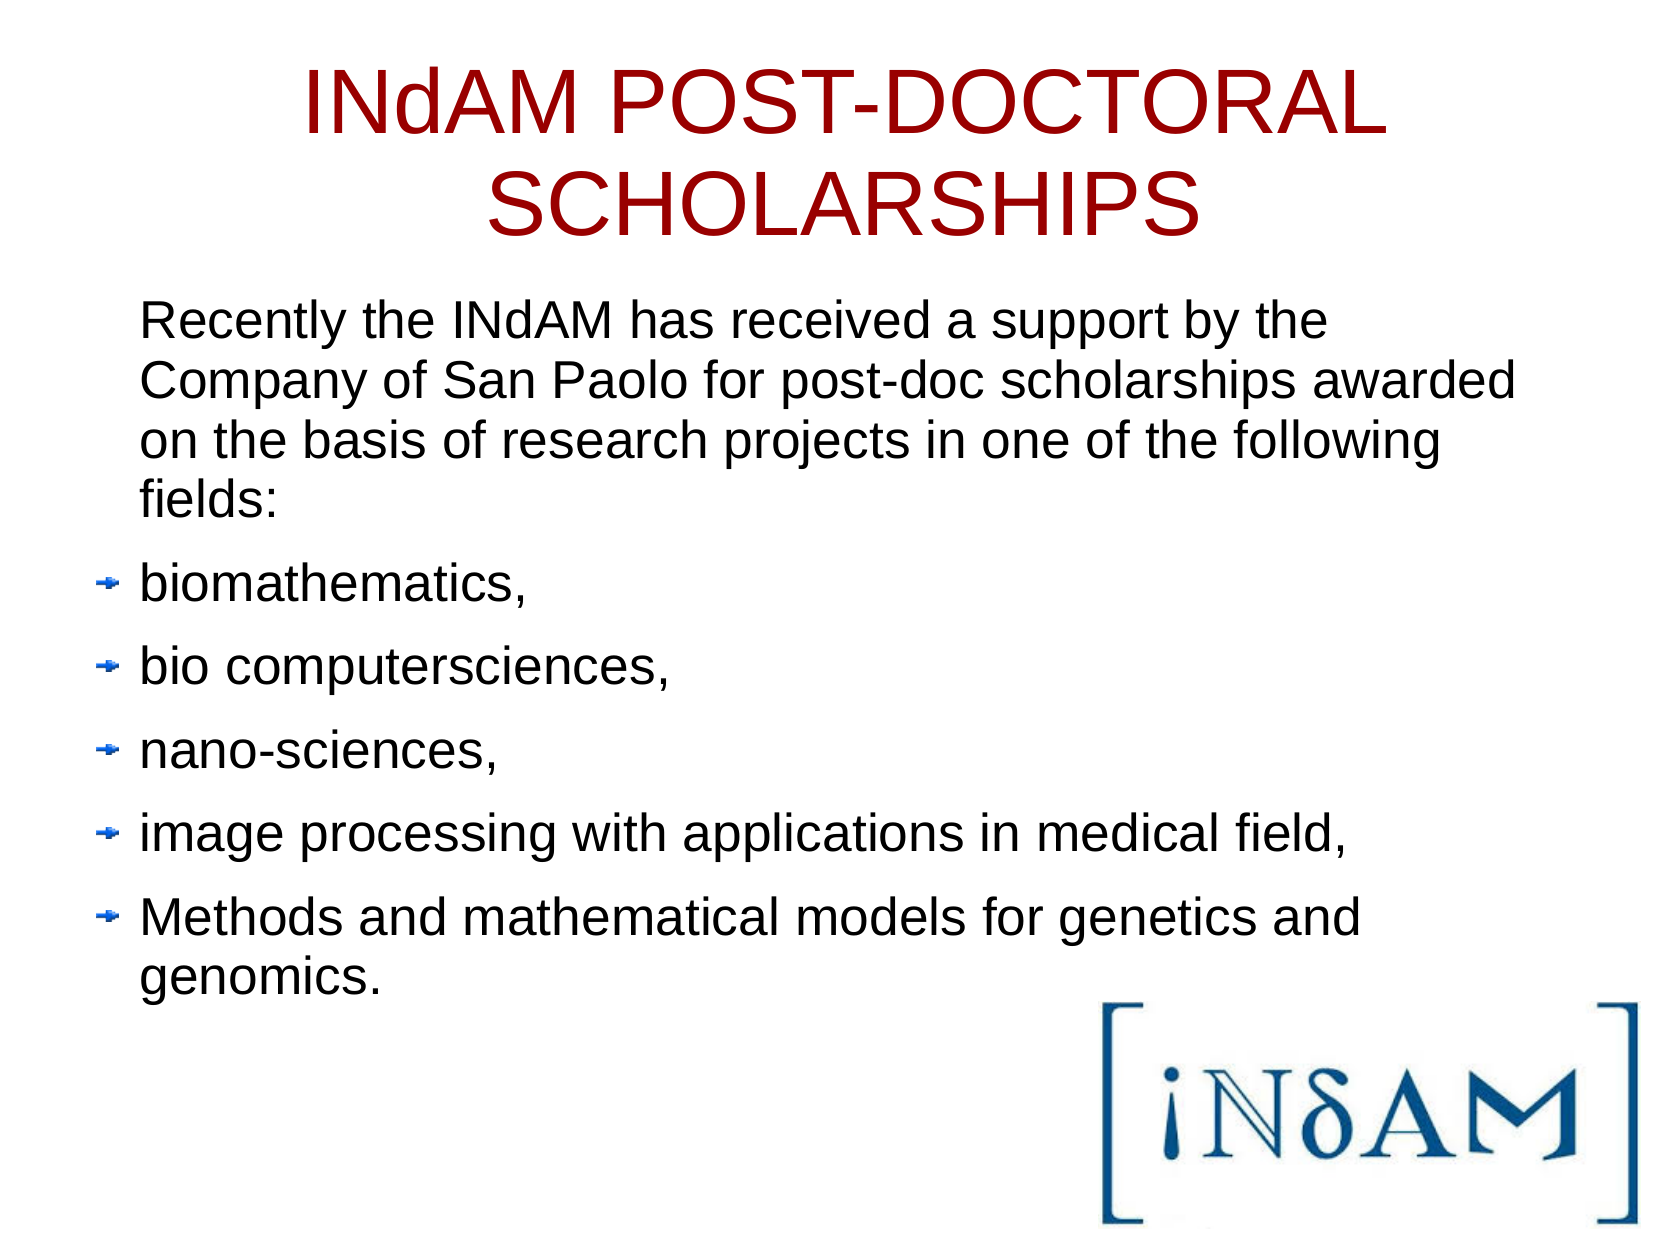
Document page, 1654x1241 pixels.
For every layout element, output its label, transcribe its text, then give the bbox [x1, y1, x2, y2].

list Recently the INdAM has received a support by the Company of San Paolo for post-doc scholarships awarded on the basis of research projects in one of the following fields: biomathematics, bio computersciences, nano-sciences, image processing with applications in medical field, Methods and mathematical models for genetics and genomics. [82, 290, 1571, 1010]
title INdAM POST-DOCTORAL SCHOLARSHIPS [82, 49, 1571, 257]
picture [1098, 1001, 1641, 1229]
